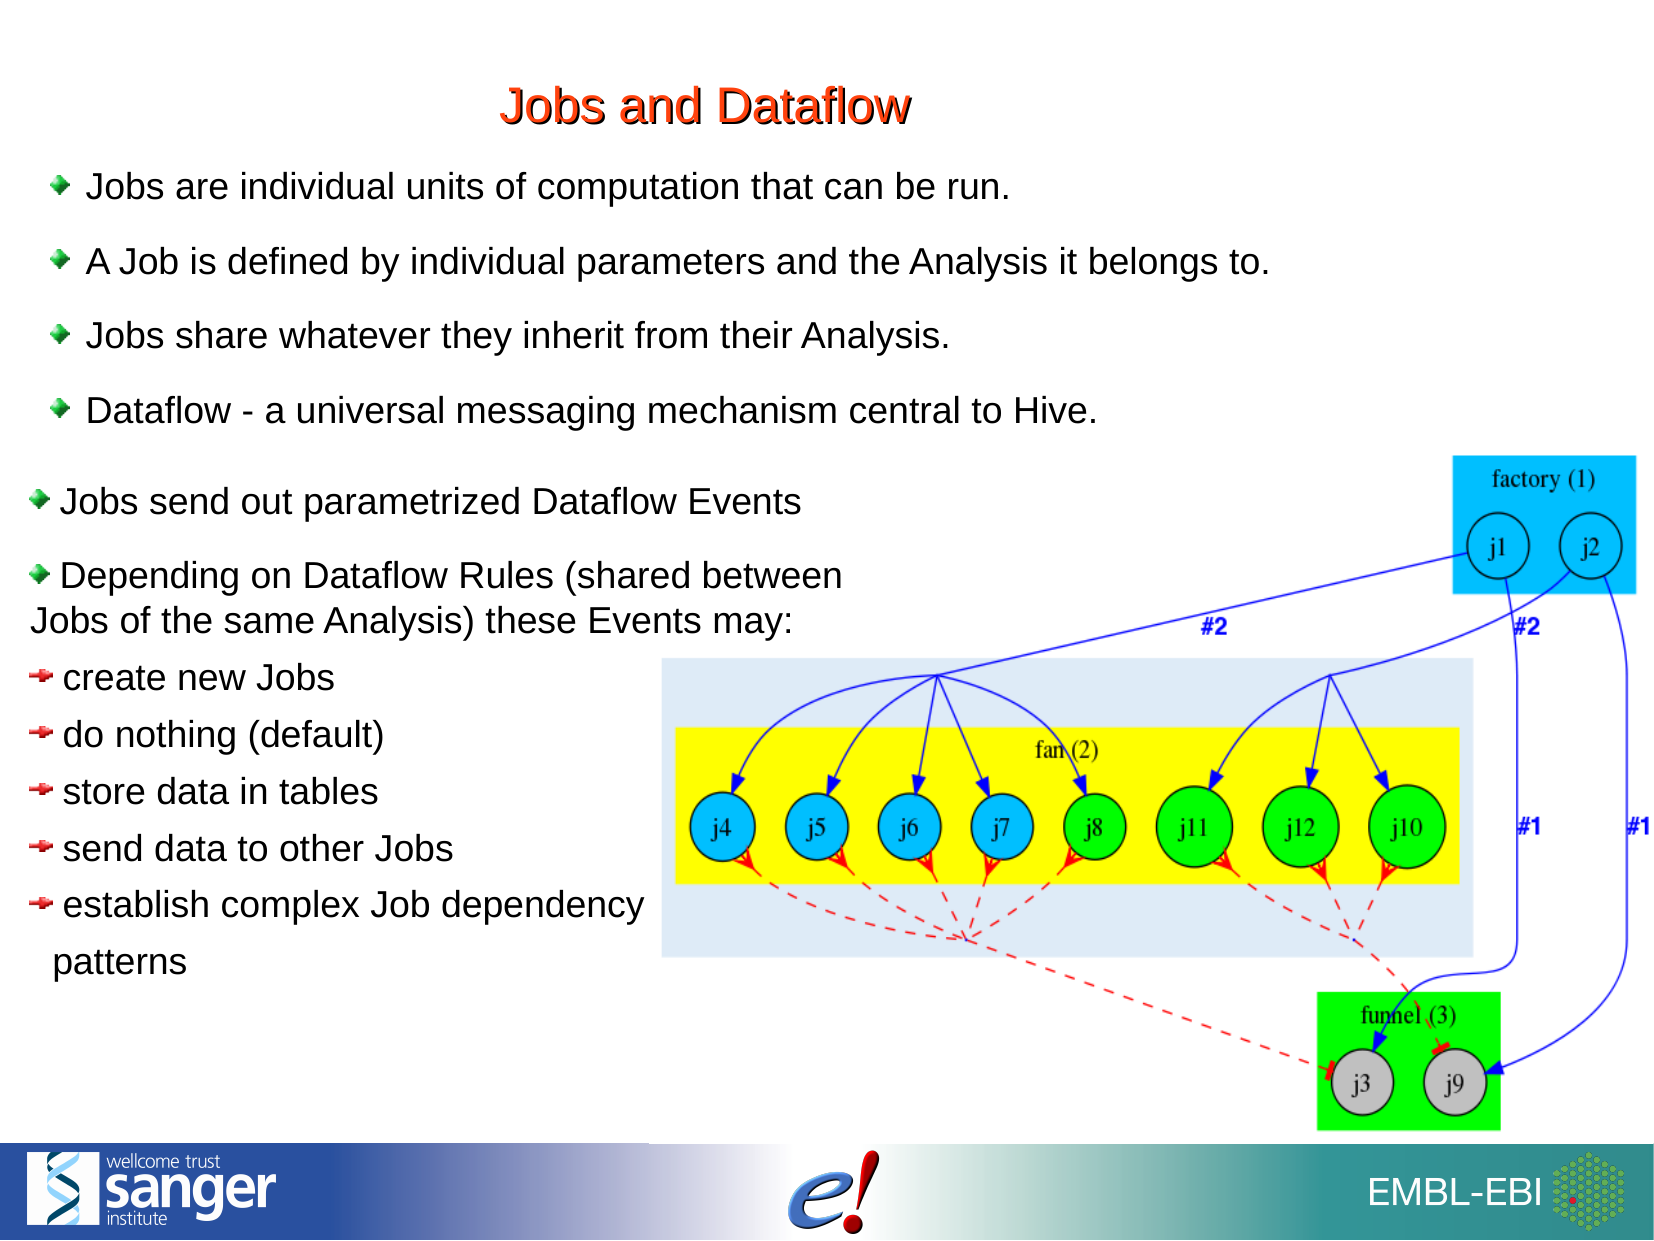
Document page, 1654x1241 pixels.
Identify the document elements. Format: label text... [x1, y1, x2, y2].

picture [29, 564, 50, 584]
text_box Jobs send out parametrized Dataflow Events Depending on Dataflow Rules (shared between Jobs of the same Analysis) these Events may: create new Jobs do nothing (default) store data in tables send data to other Jobs establish complex Job dependency patterns [15, 461, 901, 1124]
picture [50, 175, 70, 195]
picture [0, 442, 1654, 1240]
picture [50, 324, 70, 344]
text_box Jobs and Dataflow [82, 49, 1327, 147]
picture [1559, 571, 1570, 582]
text_box Jobs are individual units of computation that can be run. A Job is defined by individual parameters and the Analysis it belongs to. Jobs share whatever they inherit from their Analysis. Dataflow - a universal messaging mechanism central to Hive. [0, 147, 1489, 502]
picture [29, 489, 50, 509]
picture [29, 783, 53, 795]
picture [50, 249, 70, 269]
picture [29, 897, 53, 909]
picture [50, 398, 70, 418]
picture [29, 669, 53, 682]
picture [29, 726, 53, 738]
picture [29, 840, 53, 852]
